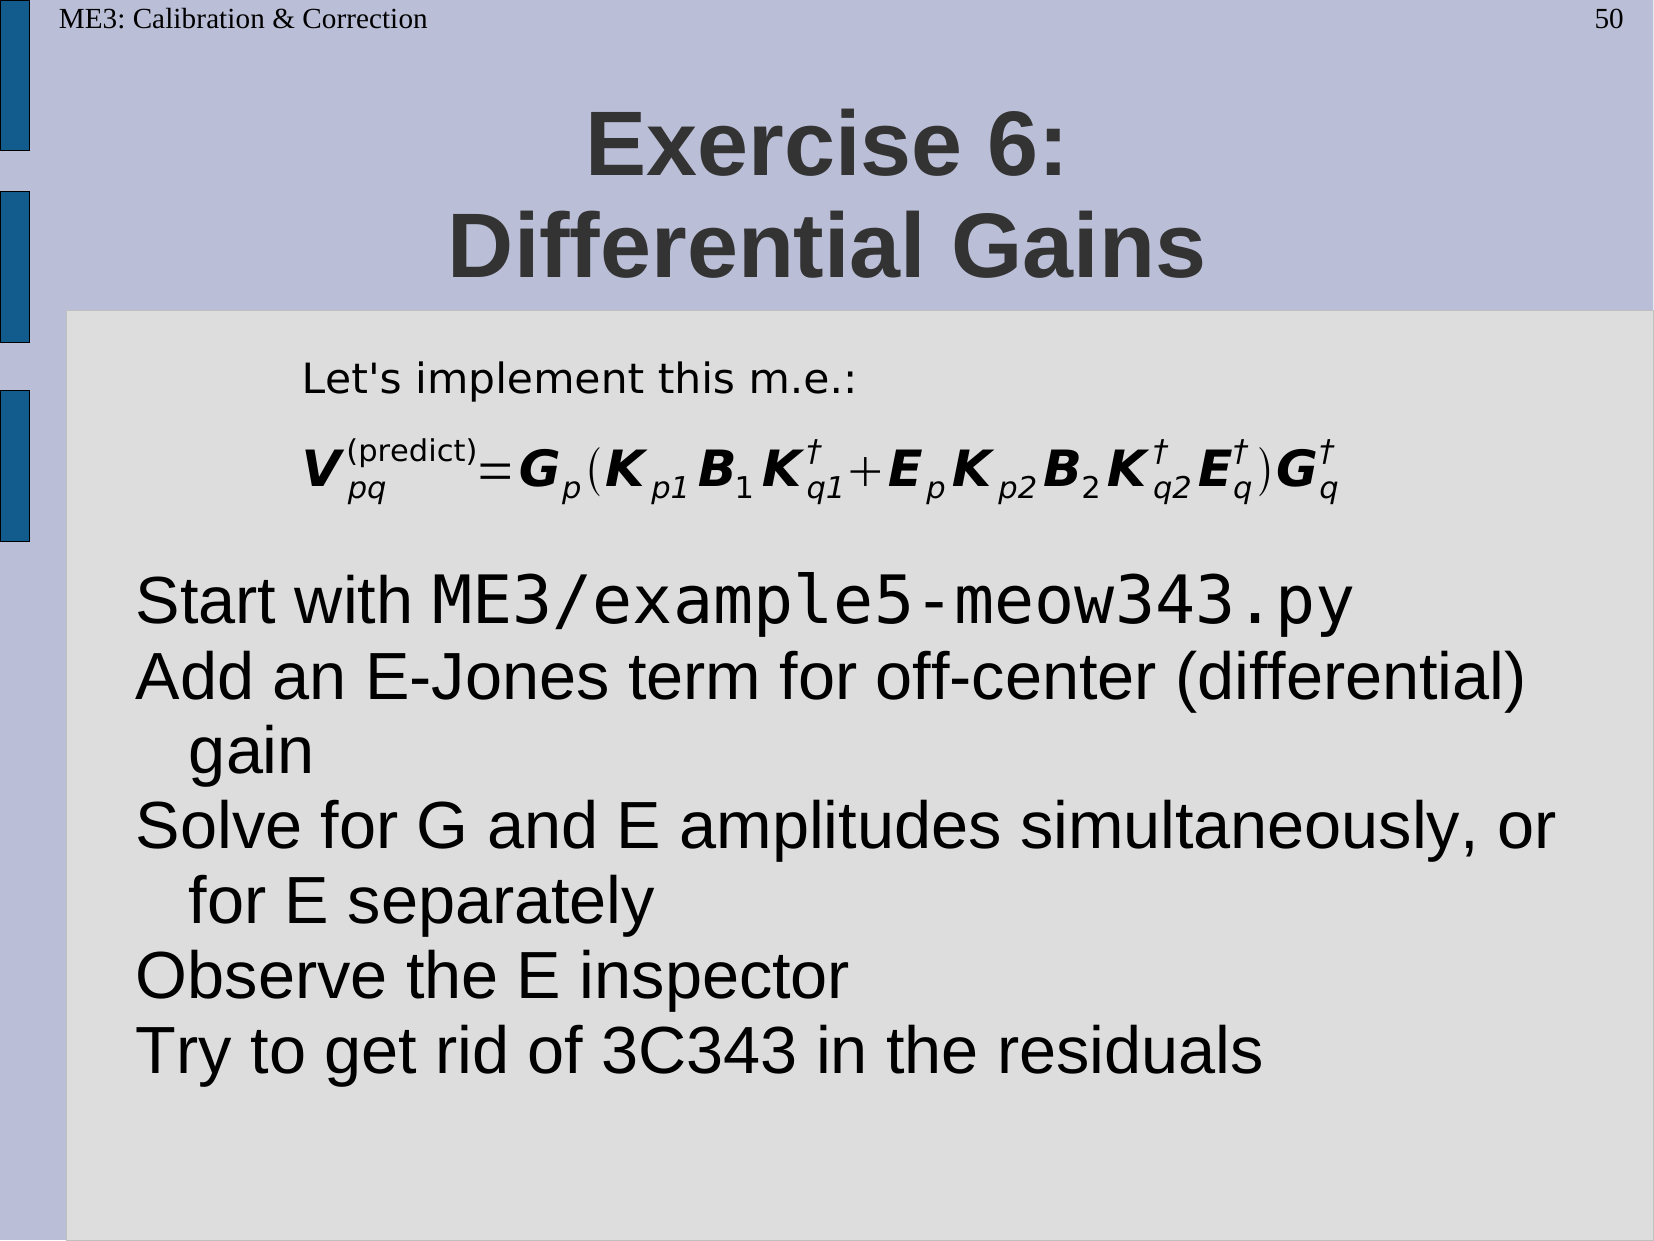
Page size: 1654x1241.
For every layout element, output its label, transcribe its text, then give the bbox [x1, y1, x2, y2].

chart [295, 324, 1344, 597]
list Start with ME3/example5-meow343.py Add an E-Jones term for off-center (differential) gain Solve for G and E amplitudes simultaneously, or for E separately Observe the E inspector Try to get rid of 3C343 in the residuals [118, 561, 1592, 1106]
title Exercise 6: Differential Gains [121, 87, 1534, 302]
